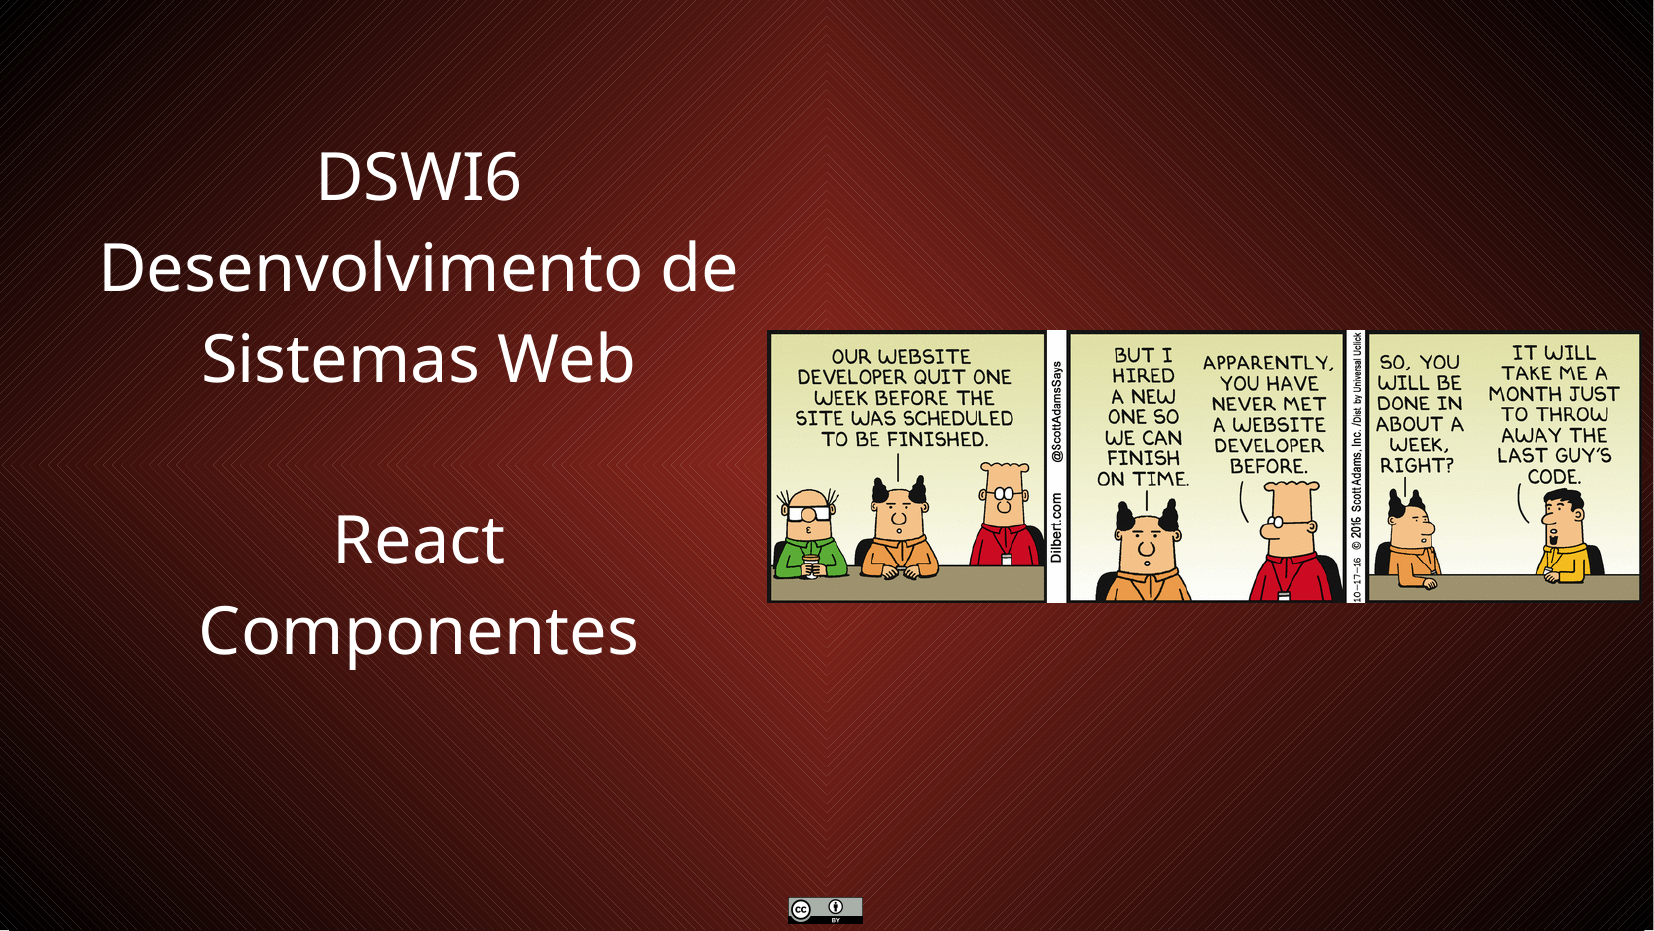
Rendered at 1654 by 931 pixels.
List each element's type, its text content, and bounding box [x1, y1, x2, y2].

subtitle DSWI6 Desenvolvimento de Sistemas Web React Componentes [59, 70, 780, 733]
picture [767, 330, 1642, 603]
picture [788, 897, 863, 924]
